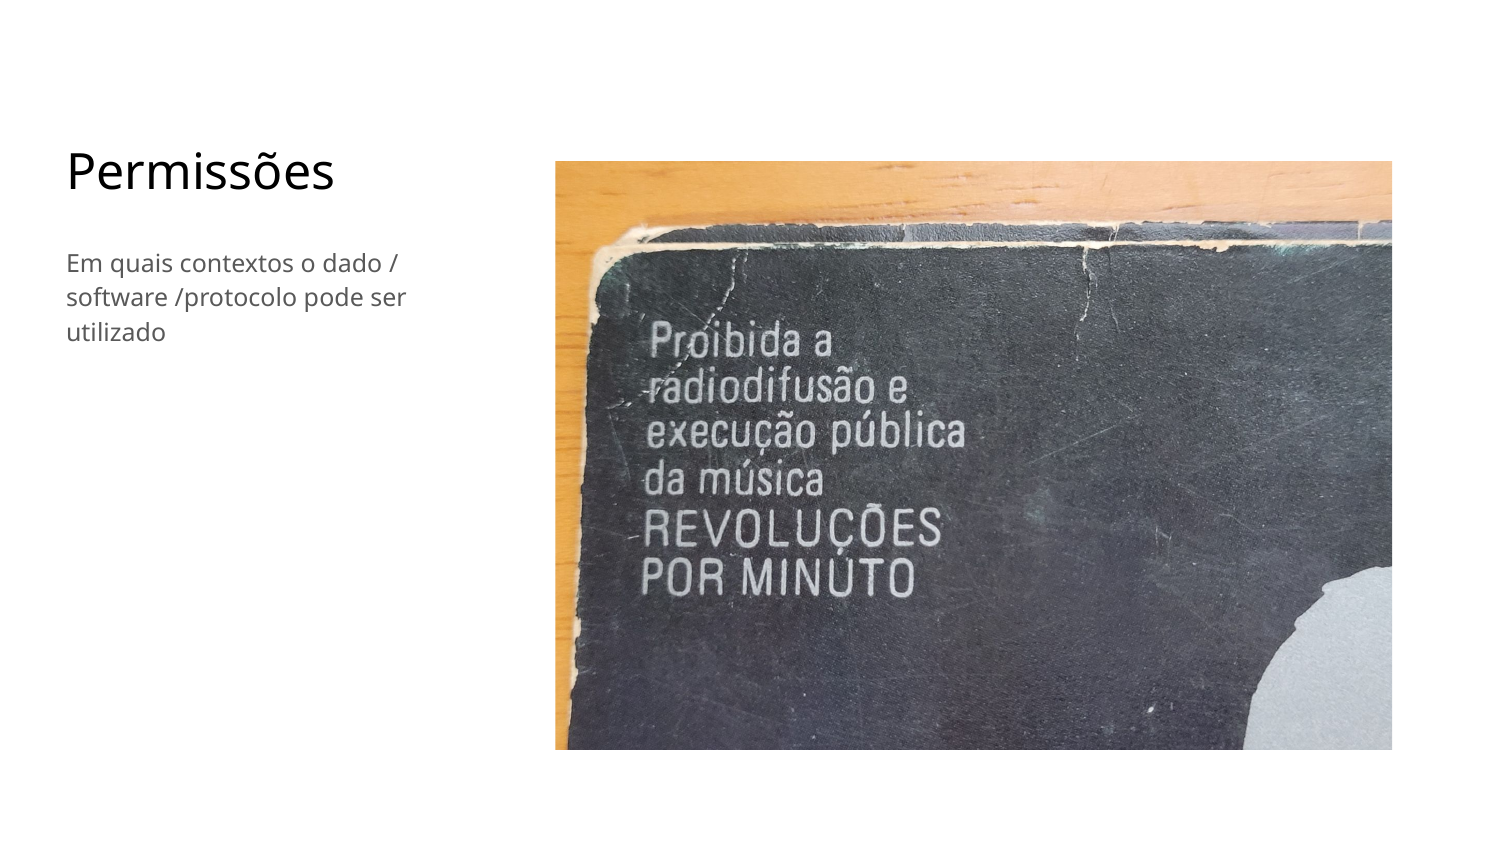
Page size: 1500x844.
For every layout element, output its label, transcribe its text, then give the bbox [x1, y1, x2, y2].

picture [555, 161, 1393, 750]
title Permissões [51, 91, 512, 216]
list Em quais contextos o dado / software /protocolo pode ser utilizado [51, 227, 512, 750]
